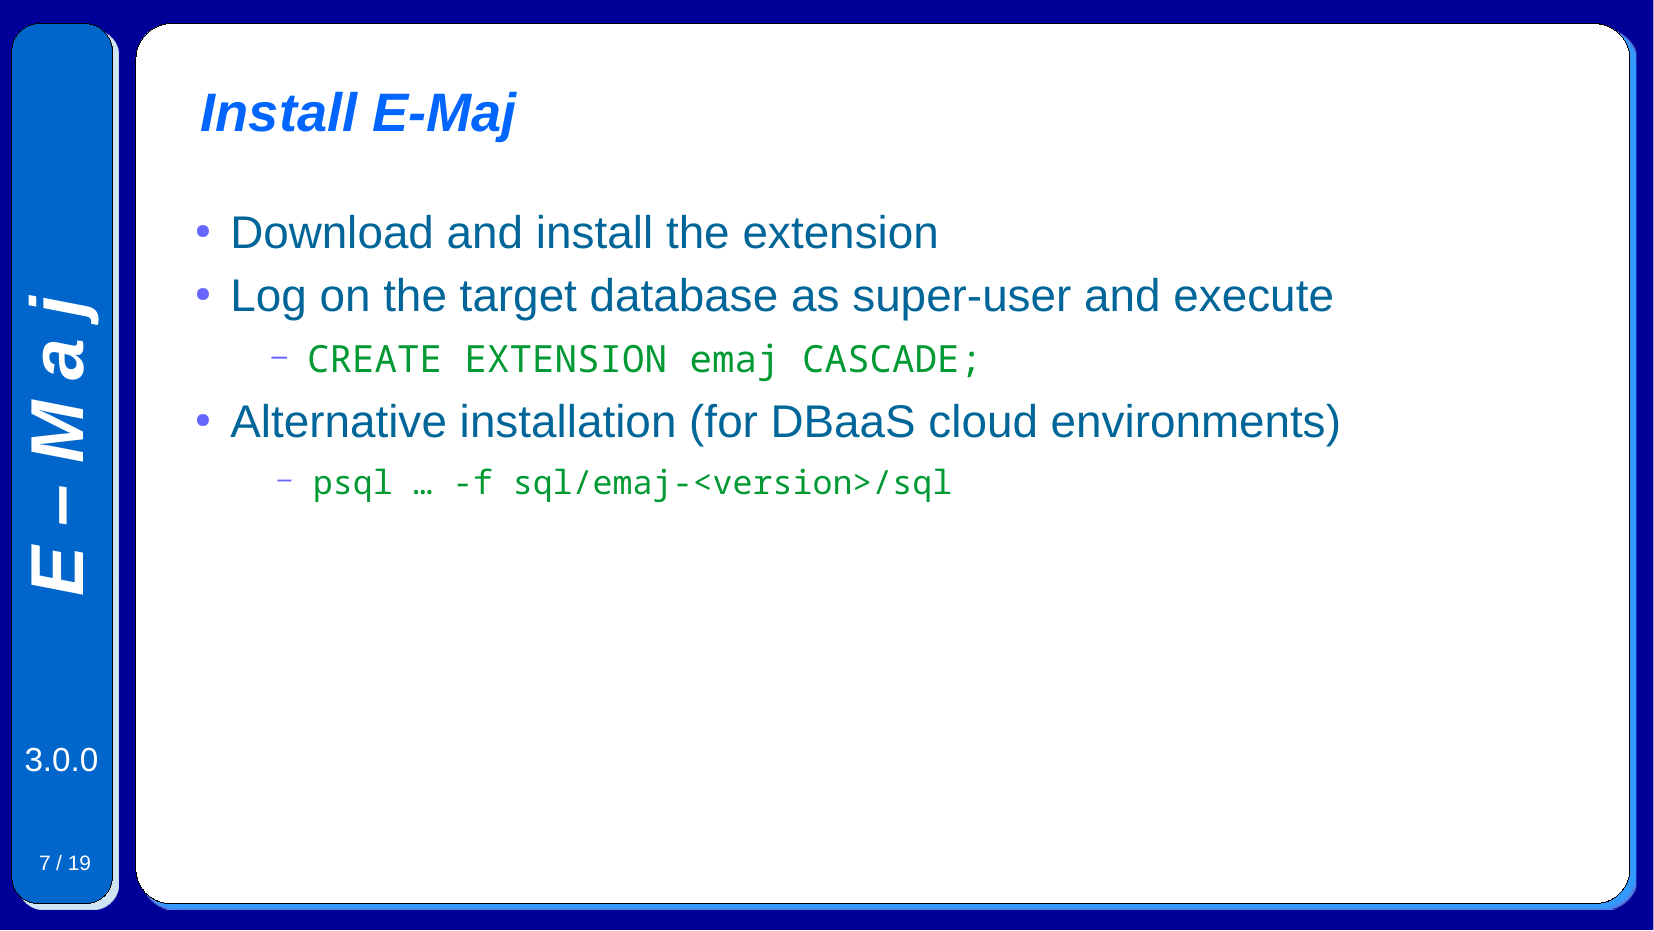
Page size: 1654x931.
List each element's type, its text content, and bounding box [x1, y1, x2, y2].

list Download and install the extension Log on the target database as super-user and execute CREATE EXTENSION emaj CASCADE; Alternative installation (for DBaaS cloud environments) psql … -f sql/emaj-<version>/sql [177, 206, 1587, 830]
title Install E-Maj [200, 34, 1575, 191]
